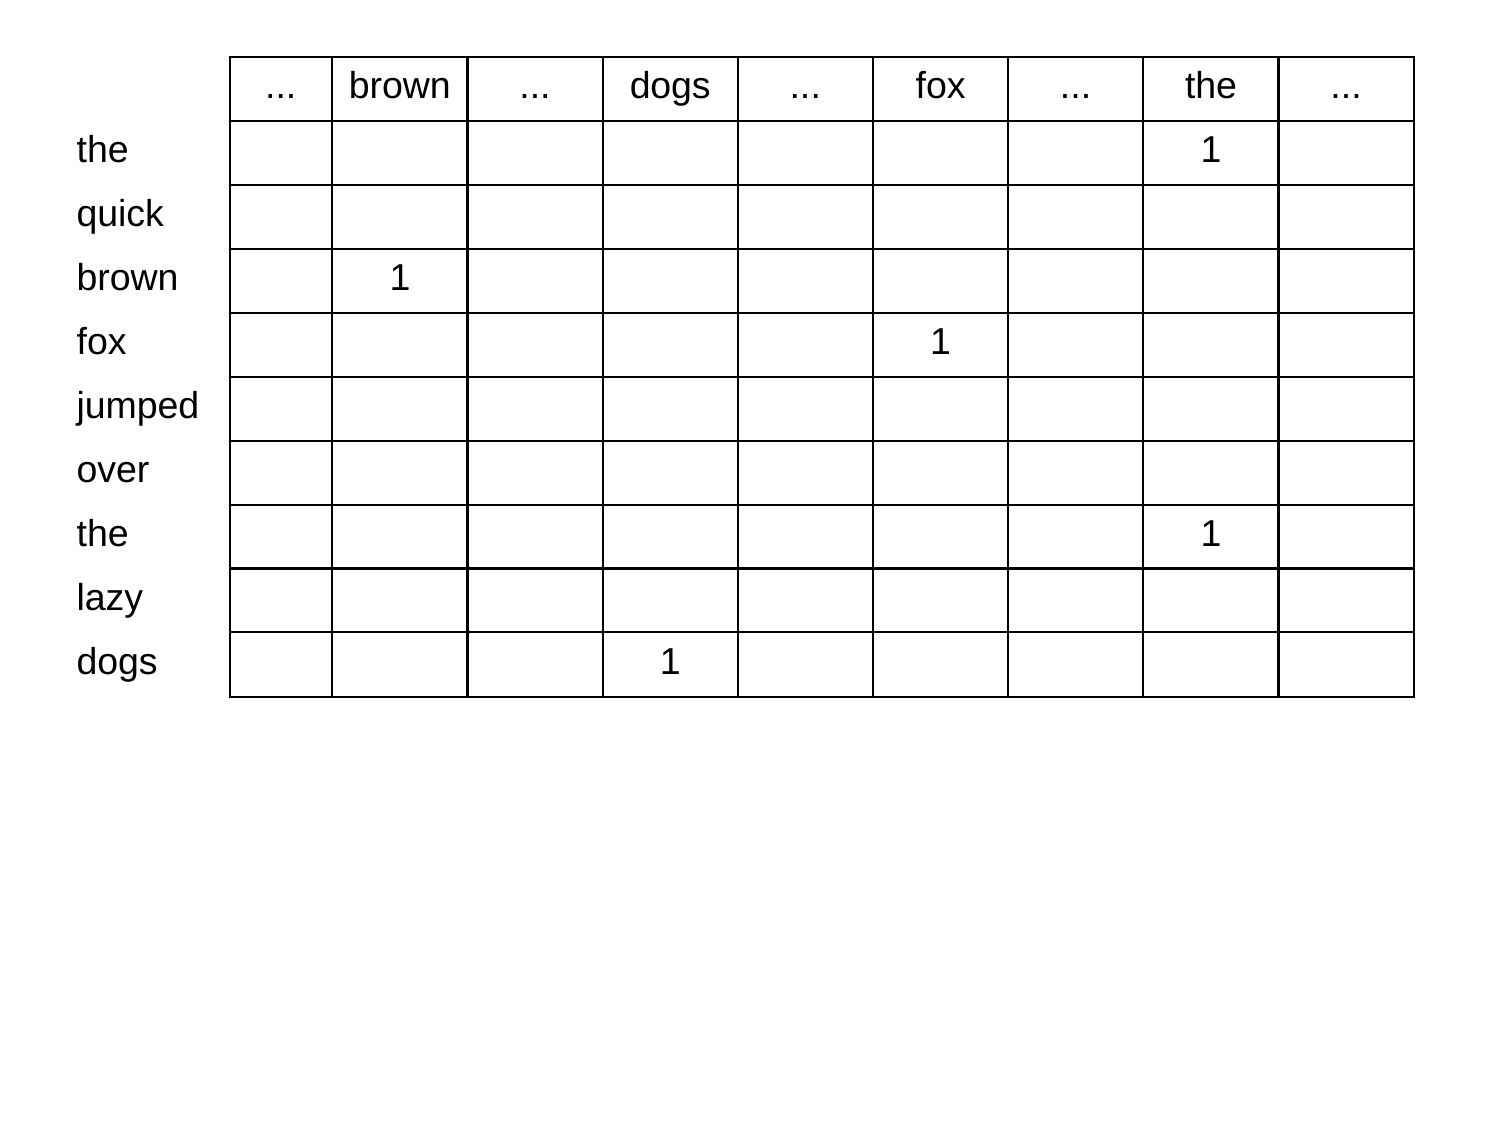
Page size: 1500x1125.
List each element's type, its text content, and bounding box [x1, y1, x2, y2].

table_cell [739, 378, 872, 440]
table_cell [1144, 314, 1277, 376]
table_header ... [1280, 58, 1413, 120]
table_cell [231, 250, 331, 312]
table_cell [469, 378, 602, 440]
table_cell 1 [1144, 122, 1277, 184]
table_cell [739, 442, 872, 504]
table_cell [469, 314, 602, 376]
table_cell [231, 570, 331, 631]
table_header fox [874, 58, 1007, 120]
table_header ... [231, 58, 331, 120]
table_cell [333, 122, 466, 184]
table_cell [1144, 250, 1277, 312]
table_cell [333, 378, 466, 440]
table_cell [469, 186, 602, 248]
table_cell [739, 570, 872, 631]
table_header the [1144, 58, 1277, 120]
table_cell [333, 633, 466, 696]
table_cell [231, 378, 331, 440]
table_cell [1144, 442, 1277, 504]
table_cell the [63, 506, 229, 568]
table_cell [469, 506, 602, 567]
table_cell [469, 570, 602, 631]
table_cell [604, 506, 737, 567]
table_cell [469, 250, 602, 312]
table_header dogs [604, 58, 737, 120]
table_cell 1 [874, 314, 1007, 376]
table_cell [739, 633, 872, 696]
table_cell 1 [1144, 506, 1277, 567]
table_cell [333, 314, 466, 376]
table_cell [469, 122, 602, 184]
table_cell [333, 186, 466, 248]
table_cell [739, 186, 872, 248]
table_cell [604, 314, 737, 376]
table_cell [1280, 442, 1413, 504]
table_cell [231, 122, 331, 184]
table_cell [1144, 186, 1277, 248]
table_cell [874, 633, 1007, 696]
table_header brown [333, 58, 466, 120]
table_cell 1 [604, 633, 737, 696]
table_cell [1009, 378, 1142, 440]
table_cell [604, 378, 737, 440]
table_cell [1280, 122, 1413, 184]
table_cell [604, 570, 737, 631]
table_cell [333, 506, 466, 567]
table_cell [1280, 314, 1413, 376]
table_cell over [63, 442, 229, 505]
table_cell [333, 442, 466, 504]
table_cell [1009, 314, 1142, 376]
table_cell [1009, 506, 1142, 567]
table_cell [604, 250, 737, 312]
table_cell [1009, 633, 1142, 696]
table_cell [1009, 186, 1142, 248]
table_cell lazy [63, 569, 229, 632]
table_cell [231, 186, 331, 248]
table_cell [874, 506, 1007, 567]
table_cell [231, 633, 331, 696]
table_cell [1280, 186, 1413, 248]
table_header ... [739, 58, 872, 120]
table_header ... [469, 58, 602, 120]
table_cell [874, 250, 1007, 312]
table_cell [604, 442, 737, 504]
table_cell jumped [63, 378, 229, 441]
table_cell [469, 633, 602, 696]
table_cell [231, 442, 331, 504]
table_header ... [1009, 58, 1142, 120]
table_cell 1 [333, 250, 466, 312]
table_cell [1280, 378, 1413, 440]
table_cell [874, 442, 1007, 504]
table_cell [739, 506, 872, 567]
table_cell [1280, 570, 1413, 631]
table_cell brown [63, 250, 229, 313]
table_cell [1280, 506, 1413, 567]
table_cell [333, 570, 466, 631]
table_cell [739, 122, 872, 184]
table_cell [231, 506, 331, 567]
table_cell fox [63, 314, 229, 377]
table_cell [604, 122, 737, 184]
table_cell [874, 378, 1007, 440]
table_cell [739, 250, 872, 312]
table_cell quick [63, 186, 229, 249]
table_cell [1144, 633, 1277, 696]
table_cell [1280, 633, 1413, 696]
table_cell [231, 314, 331, 376]
table_cell [1009, 570, 1142, 631]
table_cell [1280, 250, 1413, 312]
table_cell [874, 122, 1007, 184]
table_cell dogs [63, 633, 229, 697]
table_cell [874, 570, 1007, 631]
table_cell [1009, 442, 1142, 504]
table_cell [1144, 570, 1277, 631]
table_cell [1009, 250, 1142, 312]
table_cell [1144, 378, 1277, 440]
table_cell [739, 314, 872, 376]
table_cell the [63, 122, 229, 185]
table_cell [1009, 122, 1142, 184]
table_cell [469, 442, 602, 504]
table_cell [604, 186, 737, 248]
table_cell [874, 186, 1007, 248]
table_header [63, 58, 229, 121]
